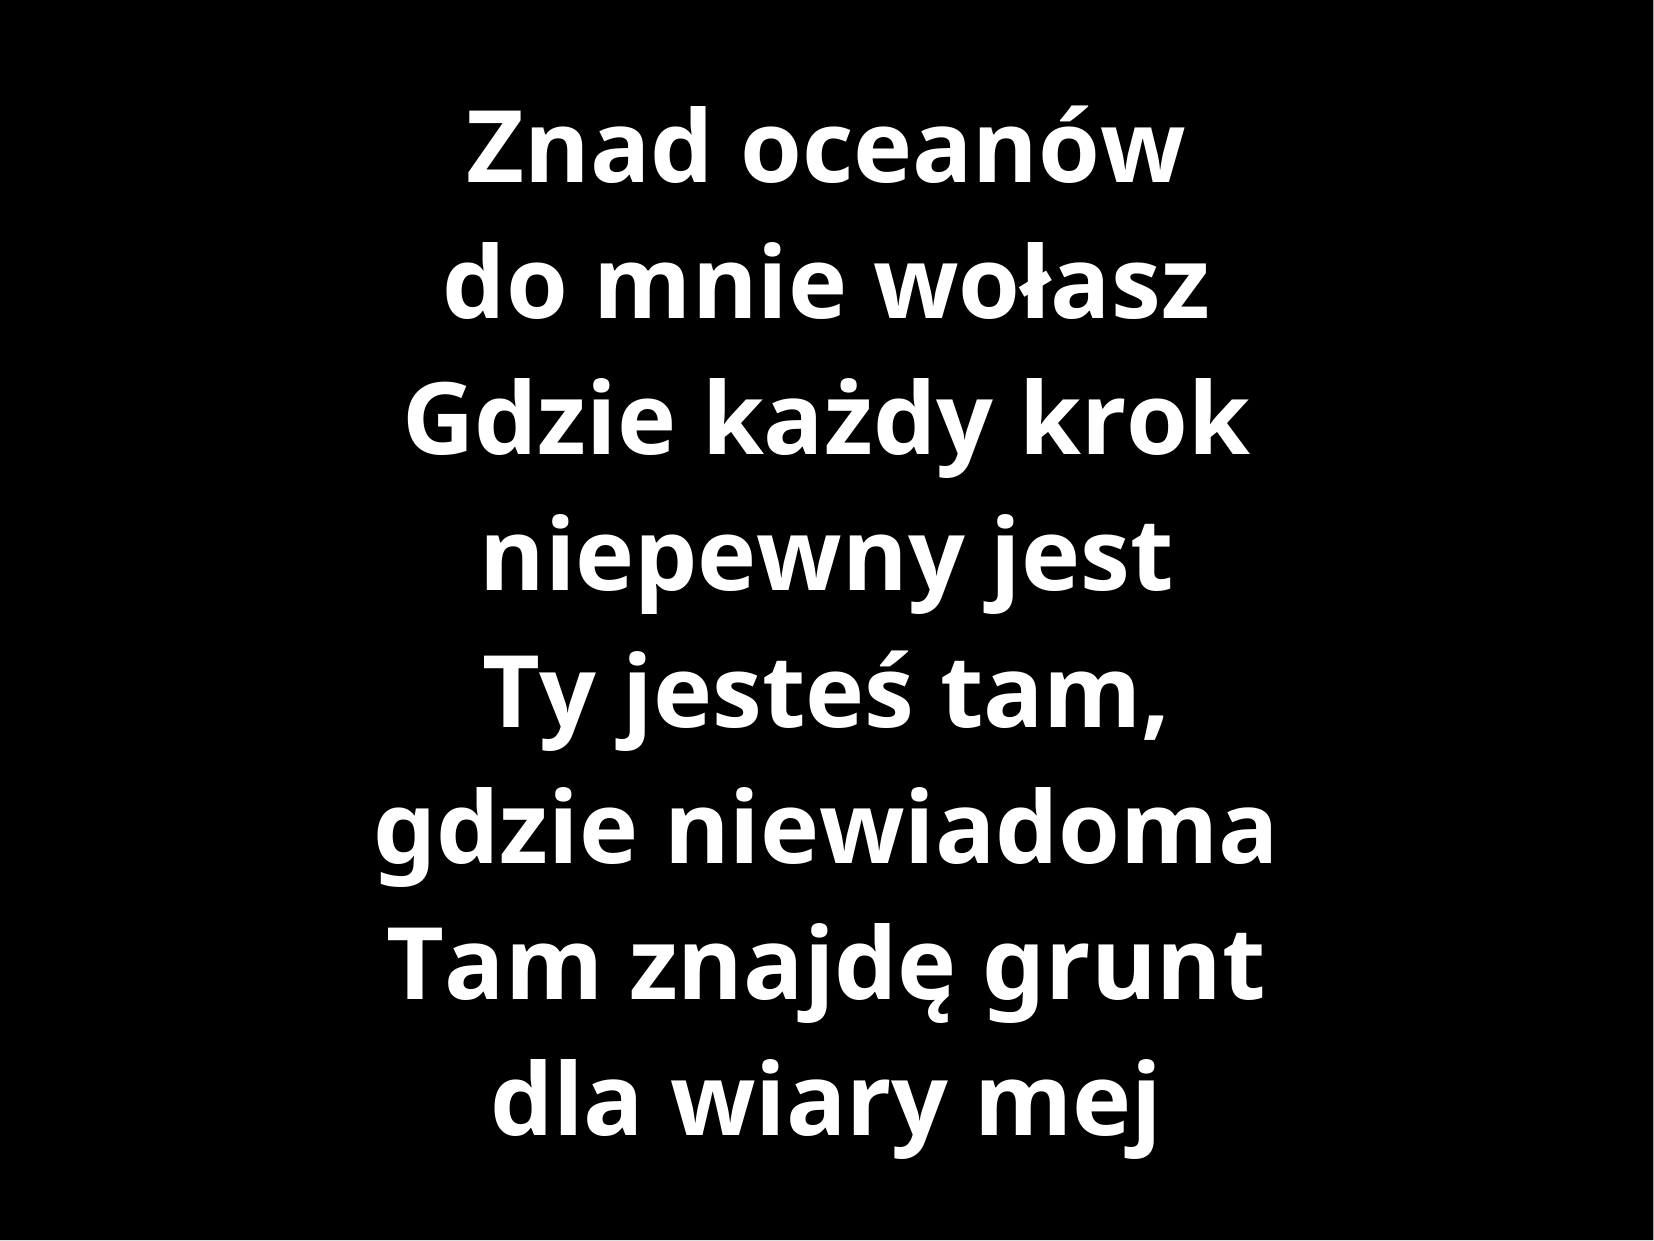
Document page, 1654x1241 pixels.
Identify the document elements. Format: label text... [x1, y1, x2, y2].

title Znad oceanów do mnie wołasz Gdzie każdy krok niepewny jest Ty jesteś tam, gdzie niewiadoma Tam znajdę grunt dla wiary mej [0, 0, 1654, 1241]
